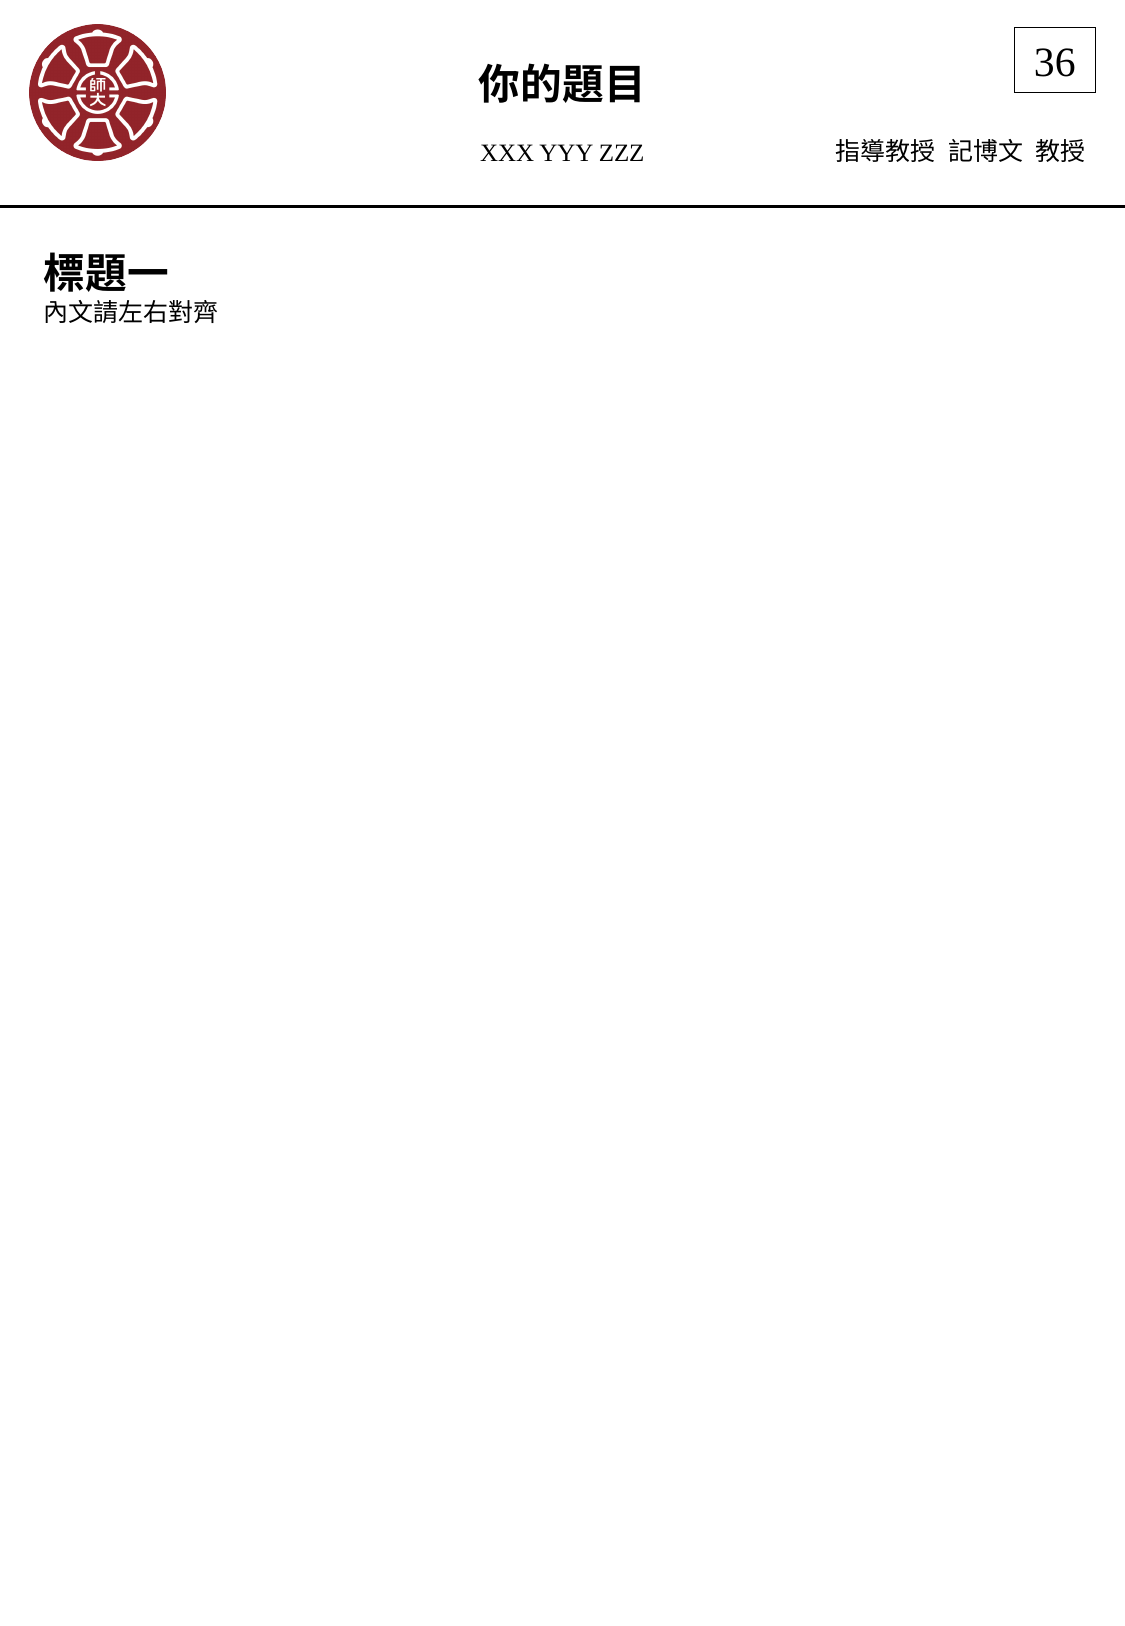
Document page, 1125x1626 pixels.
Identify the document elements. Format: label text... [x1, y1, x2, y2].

picture [29, 24, 166, 161]
text_box XXX YYY ZZZ [381, 129, 744, 174]
text_box 你的題目 [166, 50, 1015, 116]
text_box 標題一 內文請左右對齊 [29, 238, 486, 334]
text_box 指導教授 記博文 教授 [809, 128, 1112, 173]
text_box 36 [1014, 27, 1096, 93]
